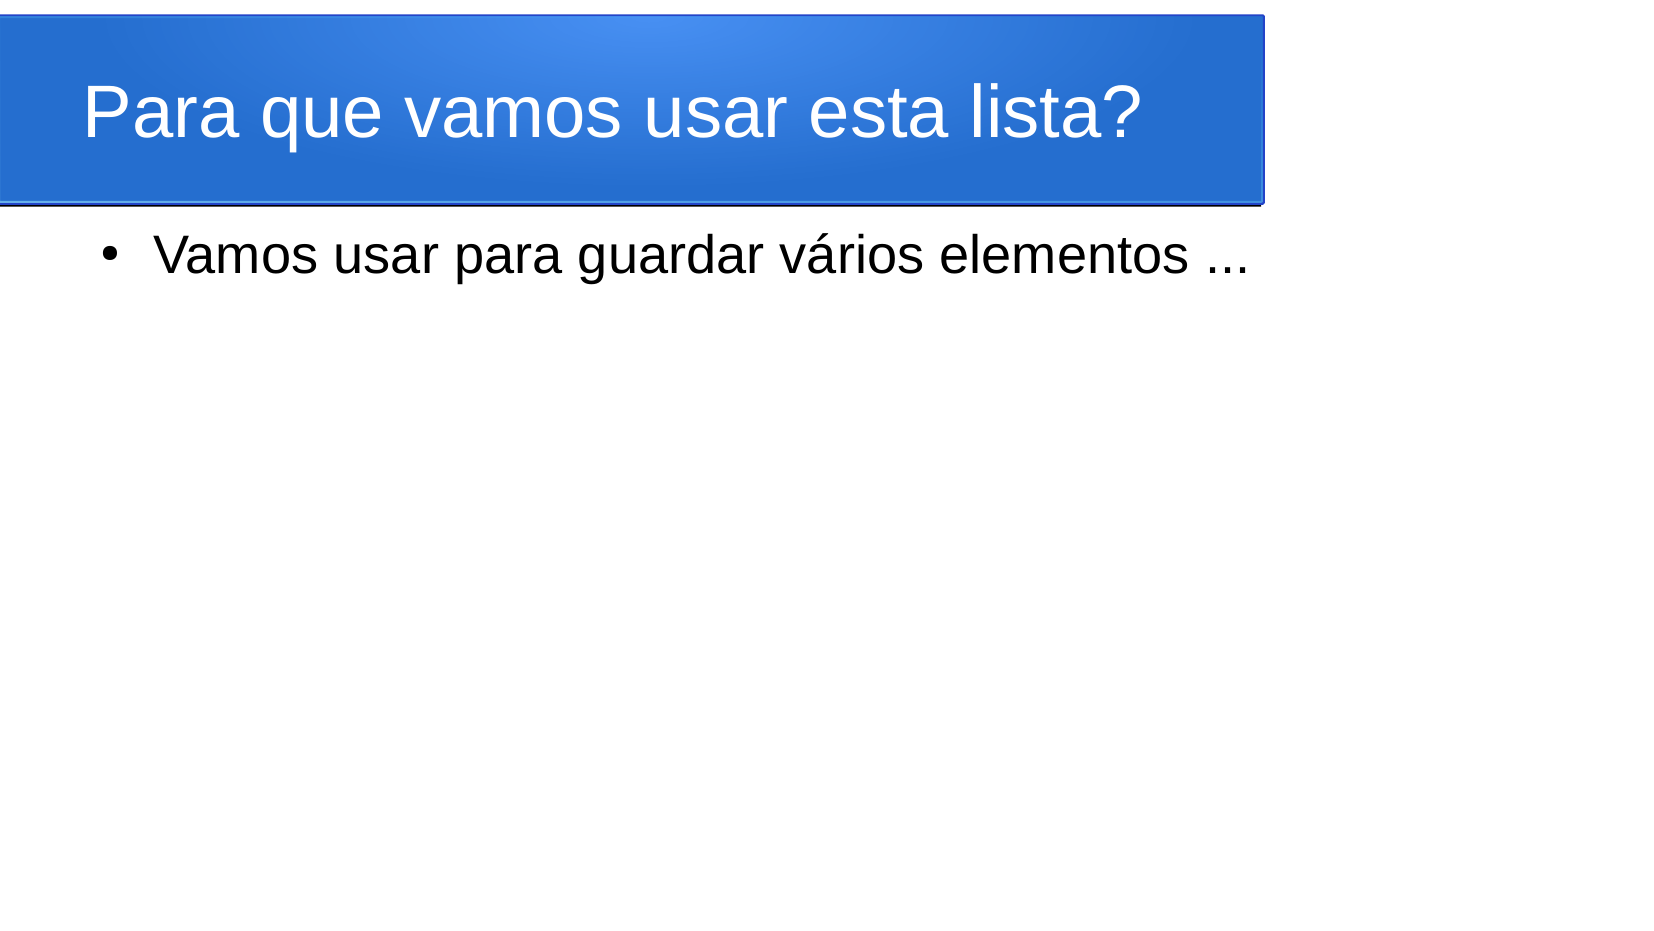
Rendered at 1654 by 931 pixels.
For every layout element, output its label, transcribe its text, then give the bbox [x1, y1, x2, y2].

list Vamos usar para guardar vários elementos ... [82, 224, 1571, 764]
title Para que vamos usar esta lista? [82, 35, 1235, 189]
